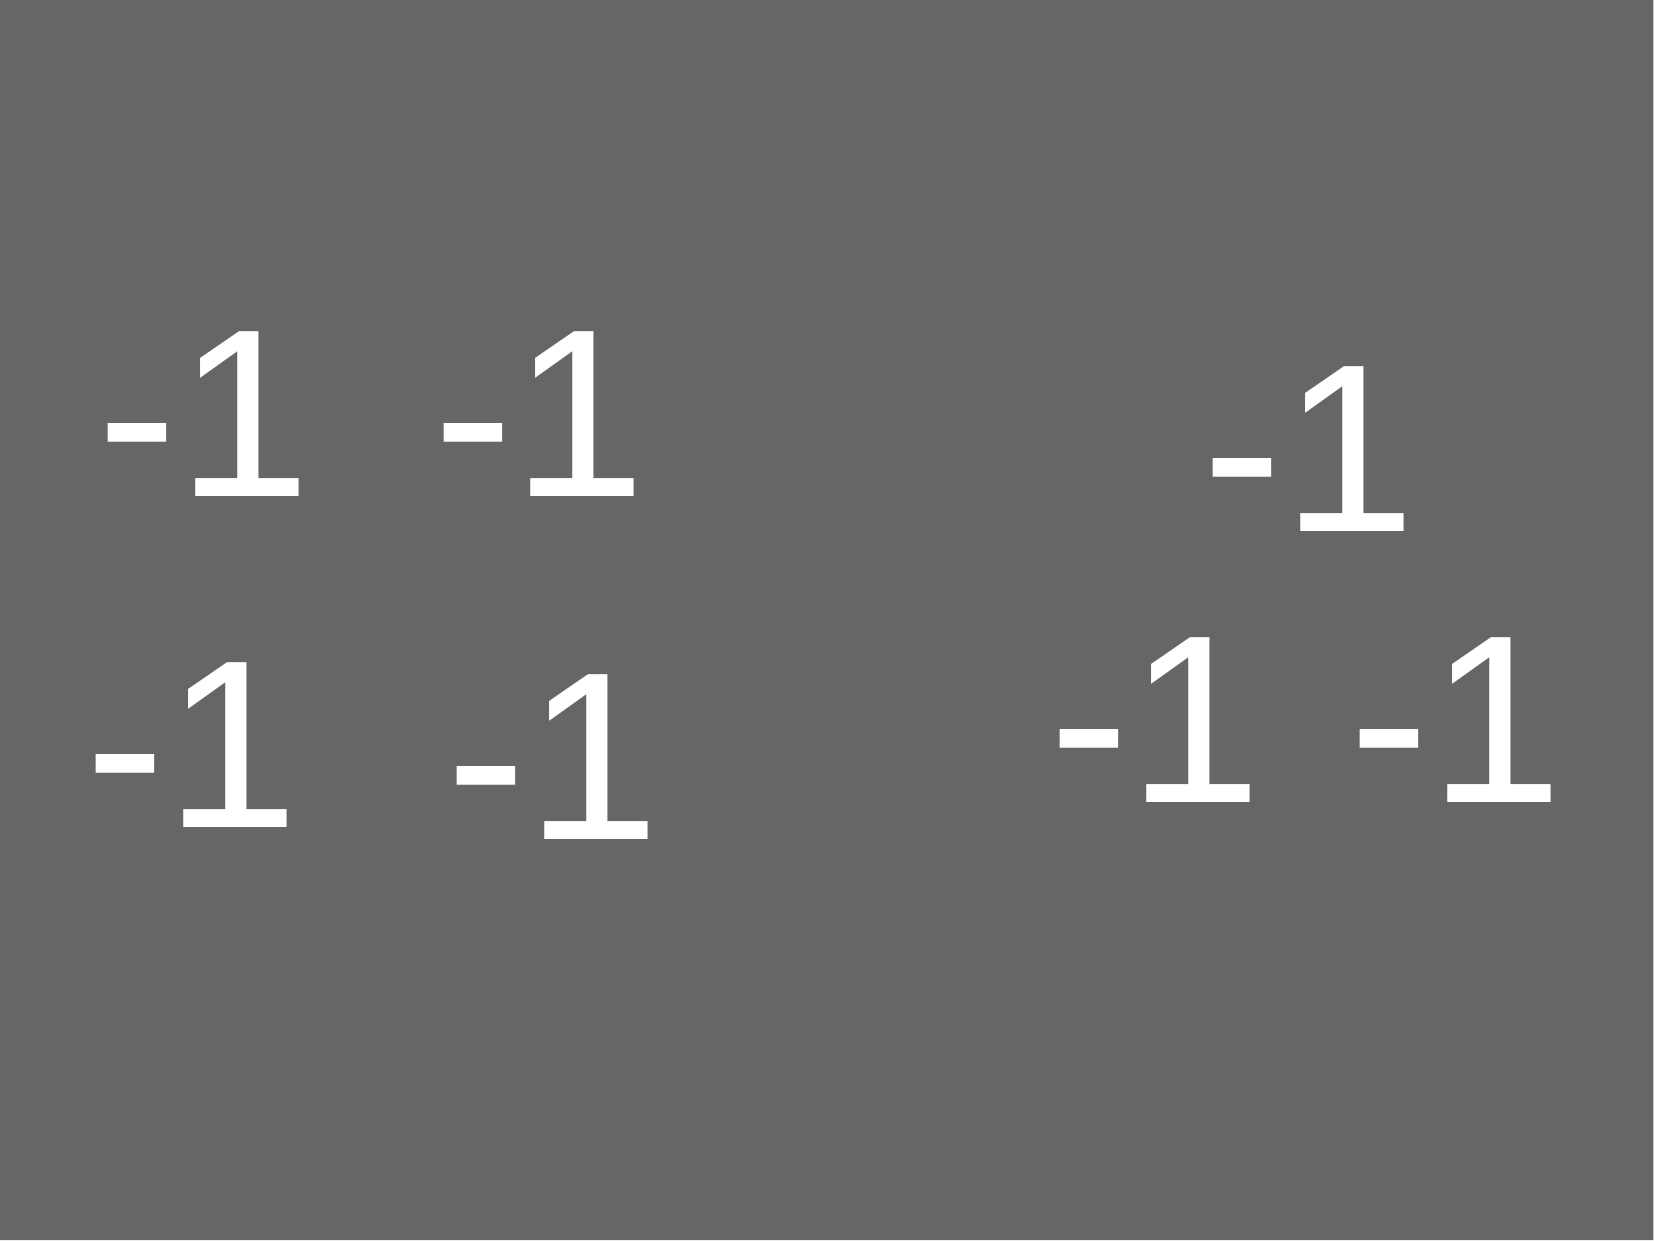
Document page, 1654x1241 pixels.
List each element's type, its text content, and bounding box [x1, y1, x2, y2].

text_box [0, 0, 1654, 1241]
text_box -1 [1187, 307, 1524, 578]
text_box -1 [70, 603, 407, 886]
text_box -1 [418, 272, 755, 556]
text_box -1 [82, 272, 418, 556]
text_box -1 [1034, 578, 1334, 862]
text_box -1 [1334, 578, 1654, 862]
text_box -1 [432, 615, 768, 898]
